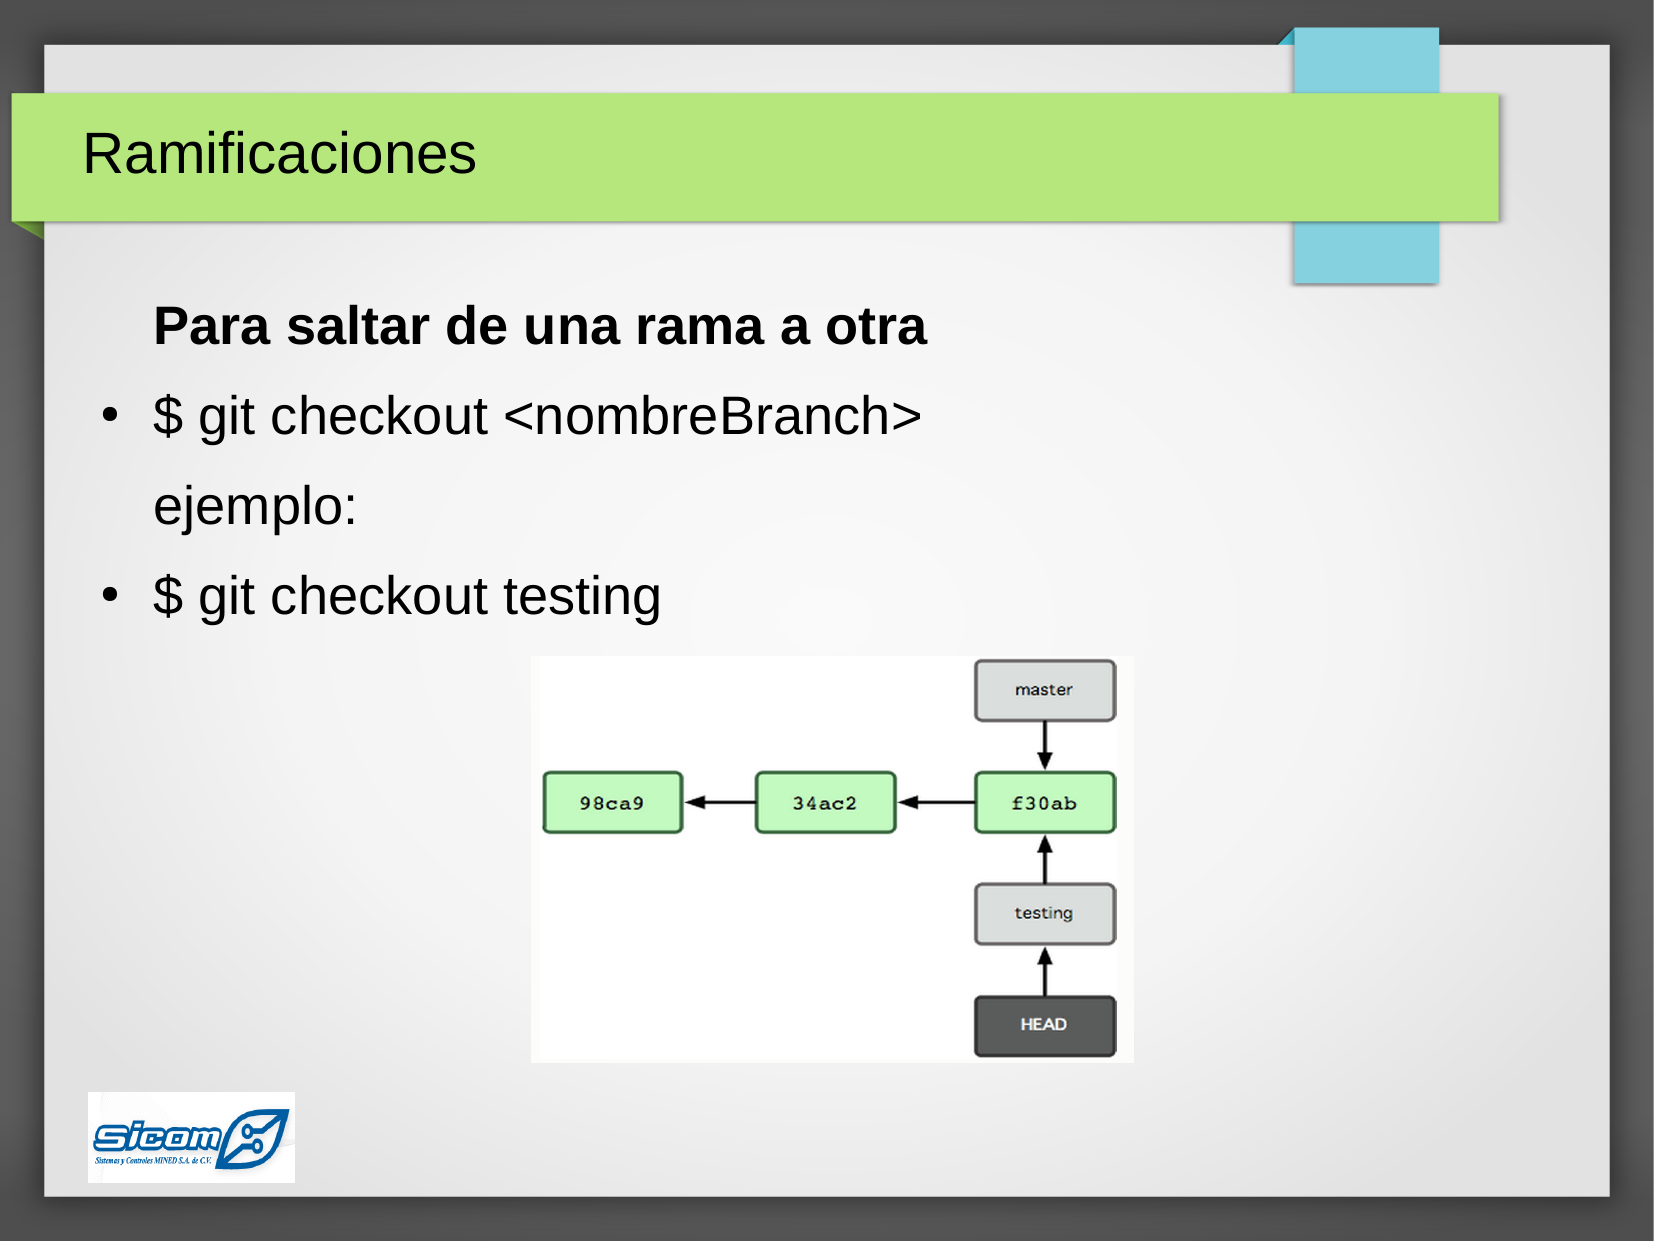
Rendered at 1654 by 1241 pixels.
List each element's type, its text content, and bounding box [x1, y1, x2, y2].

title Ramificaciones [82, 94, 1264, 213]
picture [0, 0, 1654, 1241]
list Para saltar de una rama a otra $ git checkout <nombreBranch> ejemplo: $ git checkout testing [82, 295, 1571, 1015]
